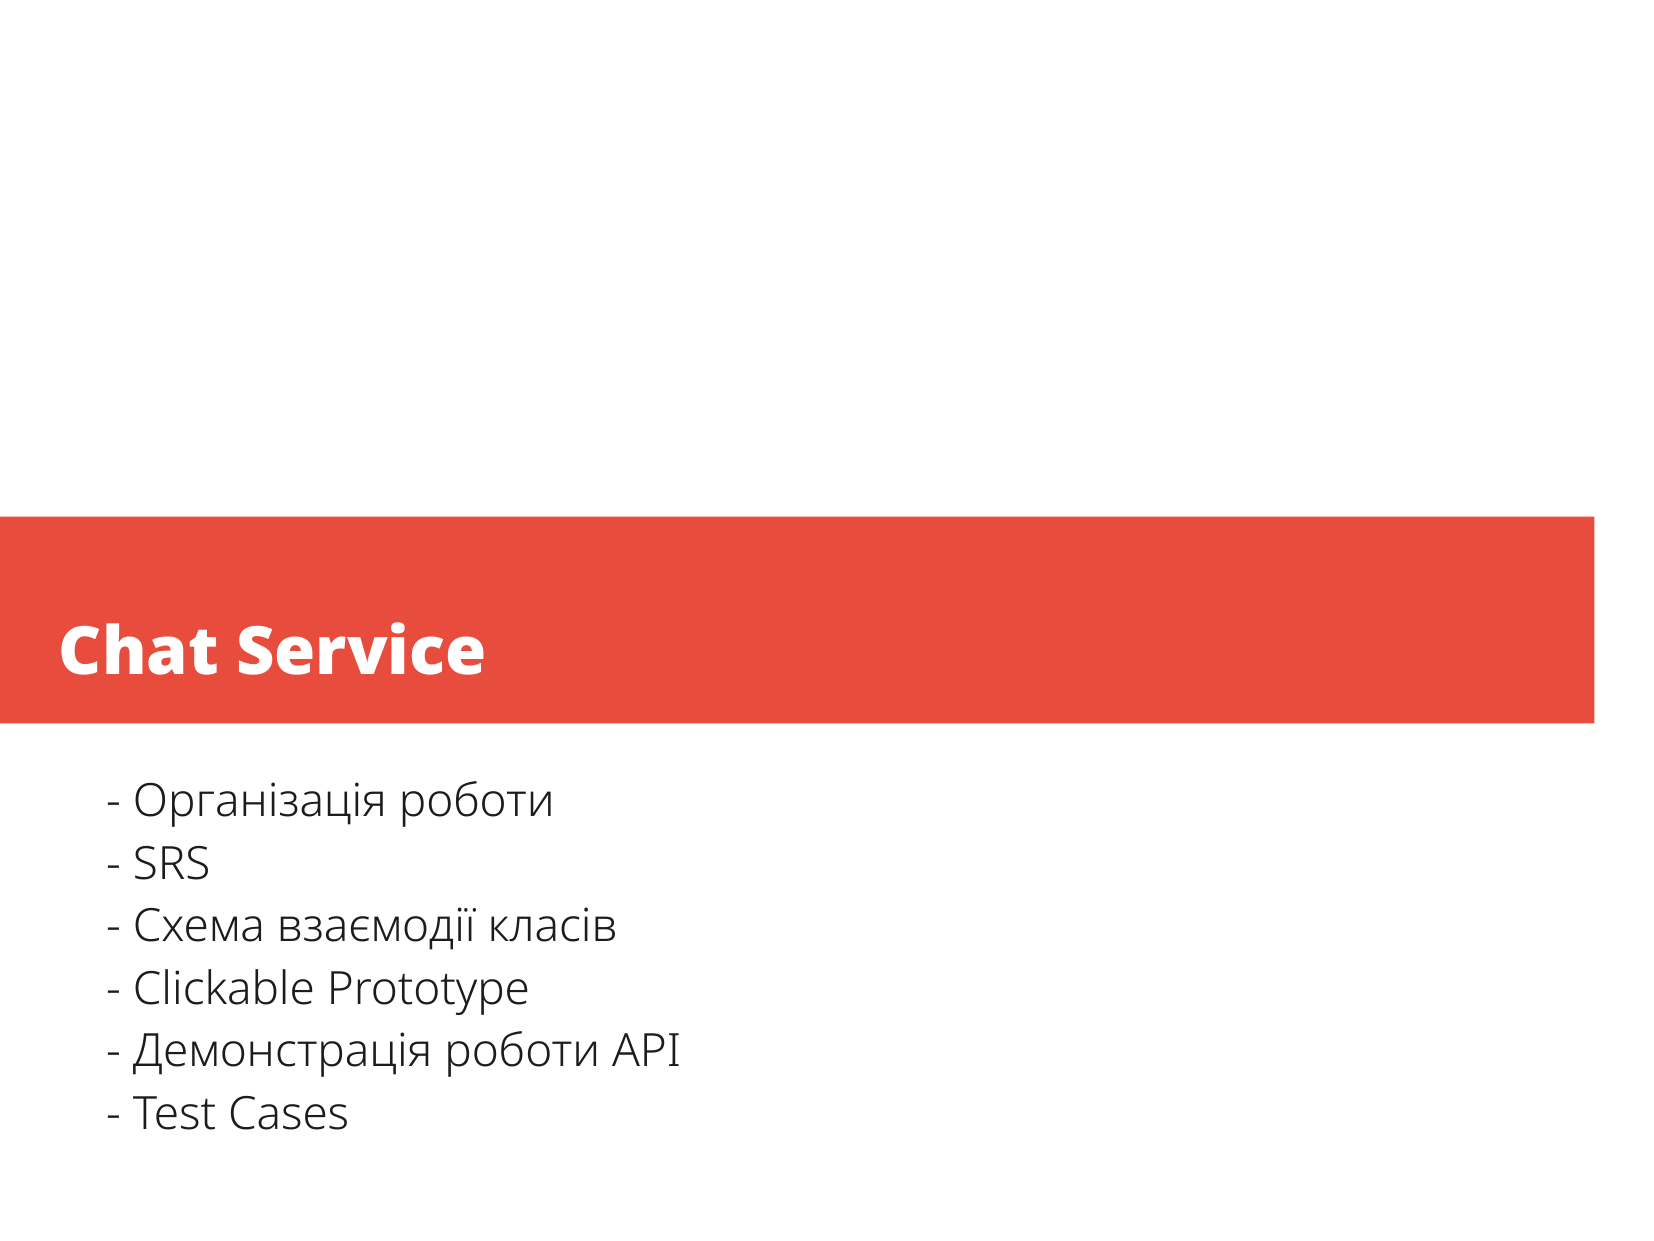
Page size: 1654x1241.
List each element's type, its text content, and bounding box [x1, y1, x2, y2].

subtitle - Організація роботи - SRS - Схема взаємодії класів - Clickable Prototype - Демонстрація роботи API - Test Cases [106, 767, 1613, 1182]
title Chat Service [59, 546, 1595, 694]
